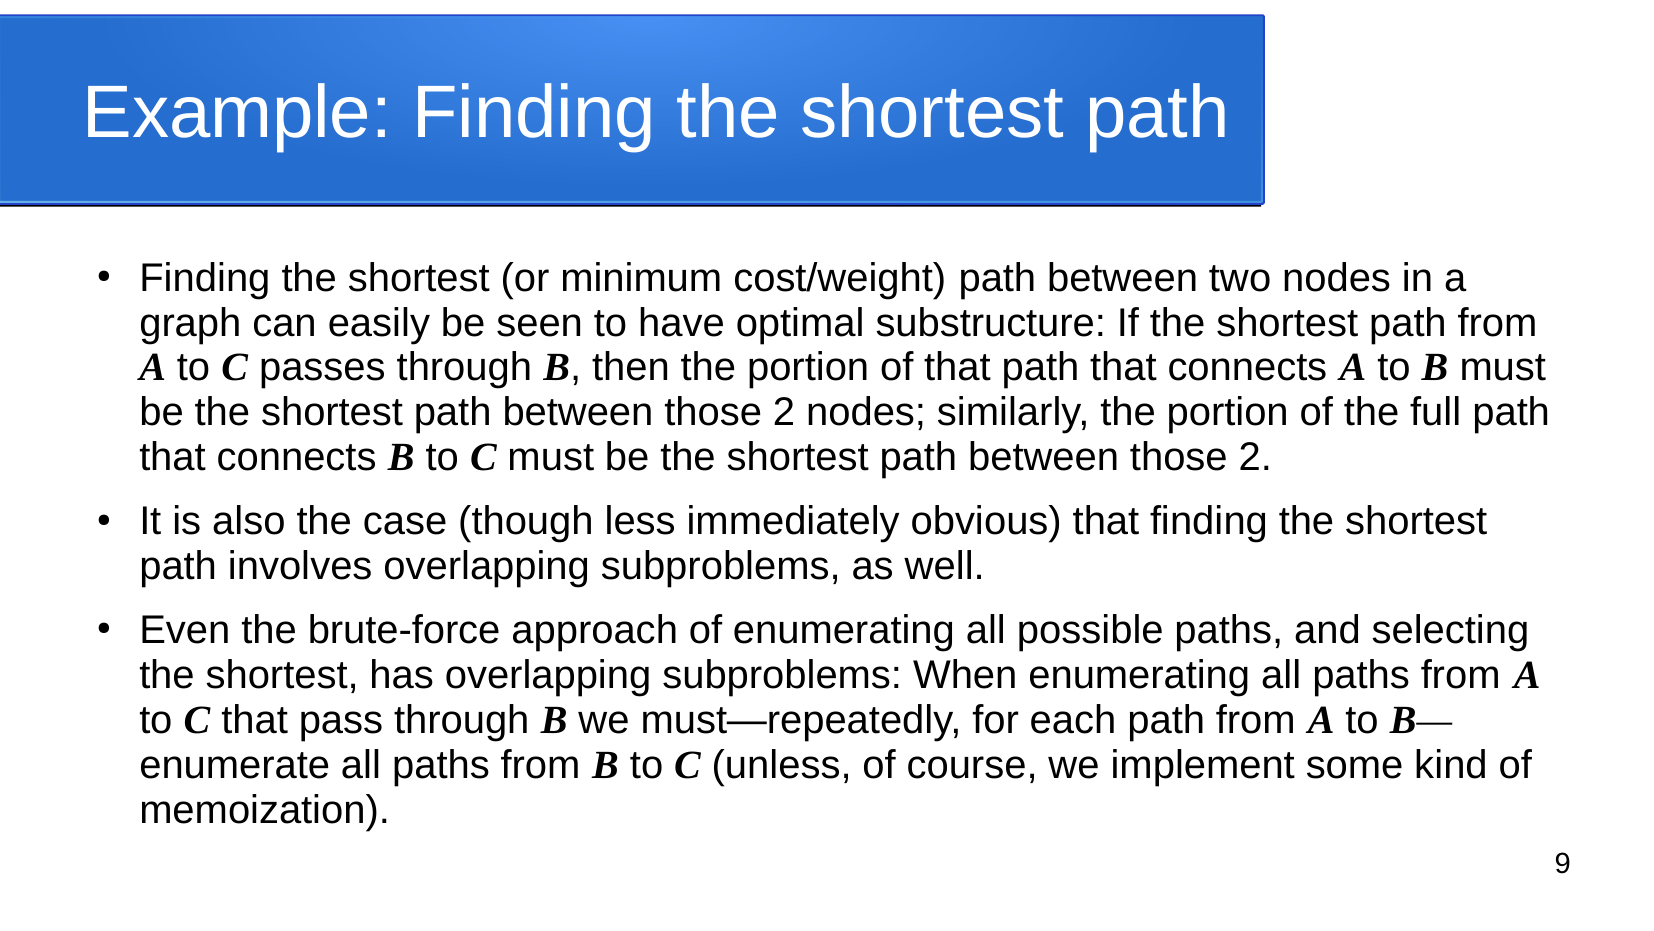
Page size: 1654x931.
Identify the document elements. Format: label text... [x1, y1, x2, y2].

list Finding the shortest (or minimum cost/weight) path between two nodes in a graph can easily be seen to have optimal substructure: If the shortest path from A to C passes through B, then the portion of that path that connects A to B must be the shortest path between those 2 nodes; similarly, the portion of the full path that connects B to C must be the shortest path between those 2. It is also the case (though less immediately obvious) that finding the shortest path involves overlapping subproblems, as well. Even the brute-force approach of enumerating all possible paths, and selecting the shortest, has overlapping subproblems: When enumerating all paths from A to C that pass through B we must—repeatedly, for each path from A to B—enumerate all paths from B to C (unless, of course, we implement some kind of memoization). [82, 255, 1571, 837]
title Example: Finding the shortest path [82, 35, 1235, 189]
